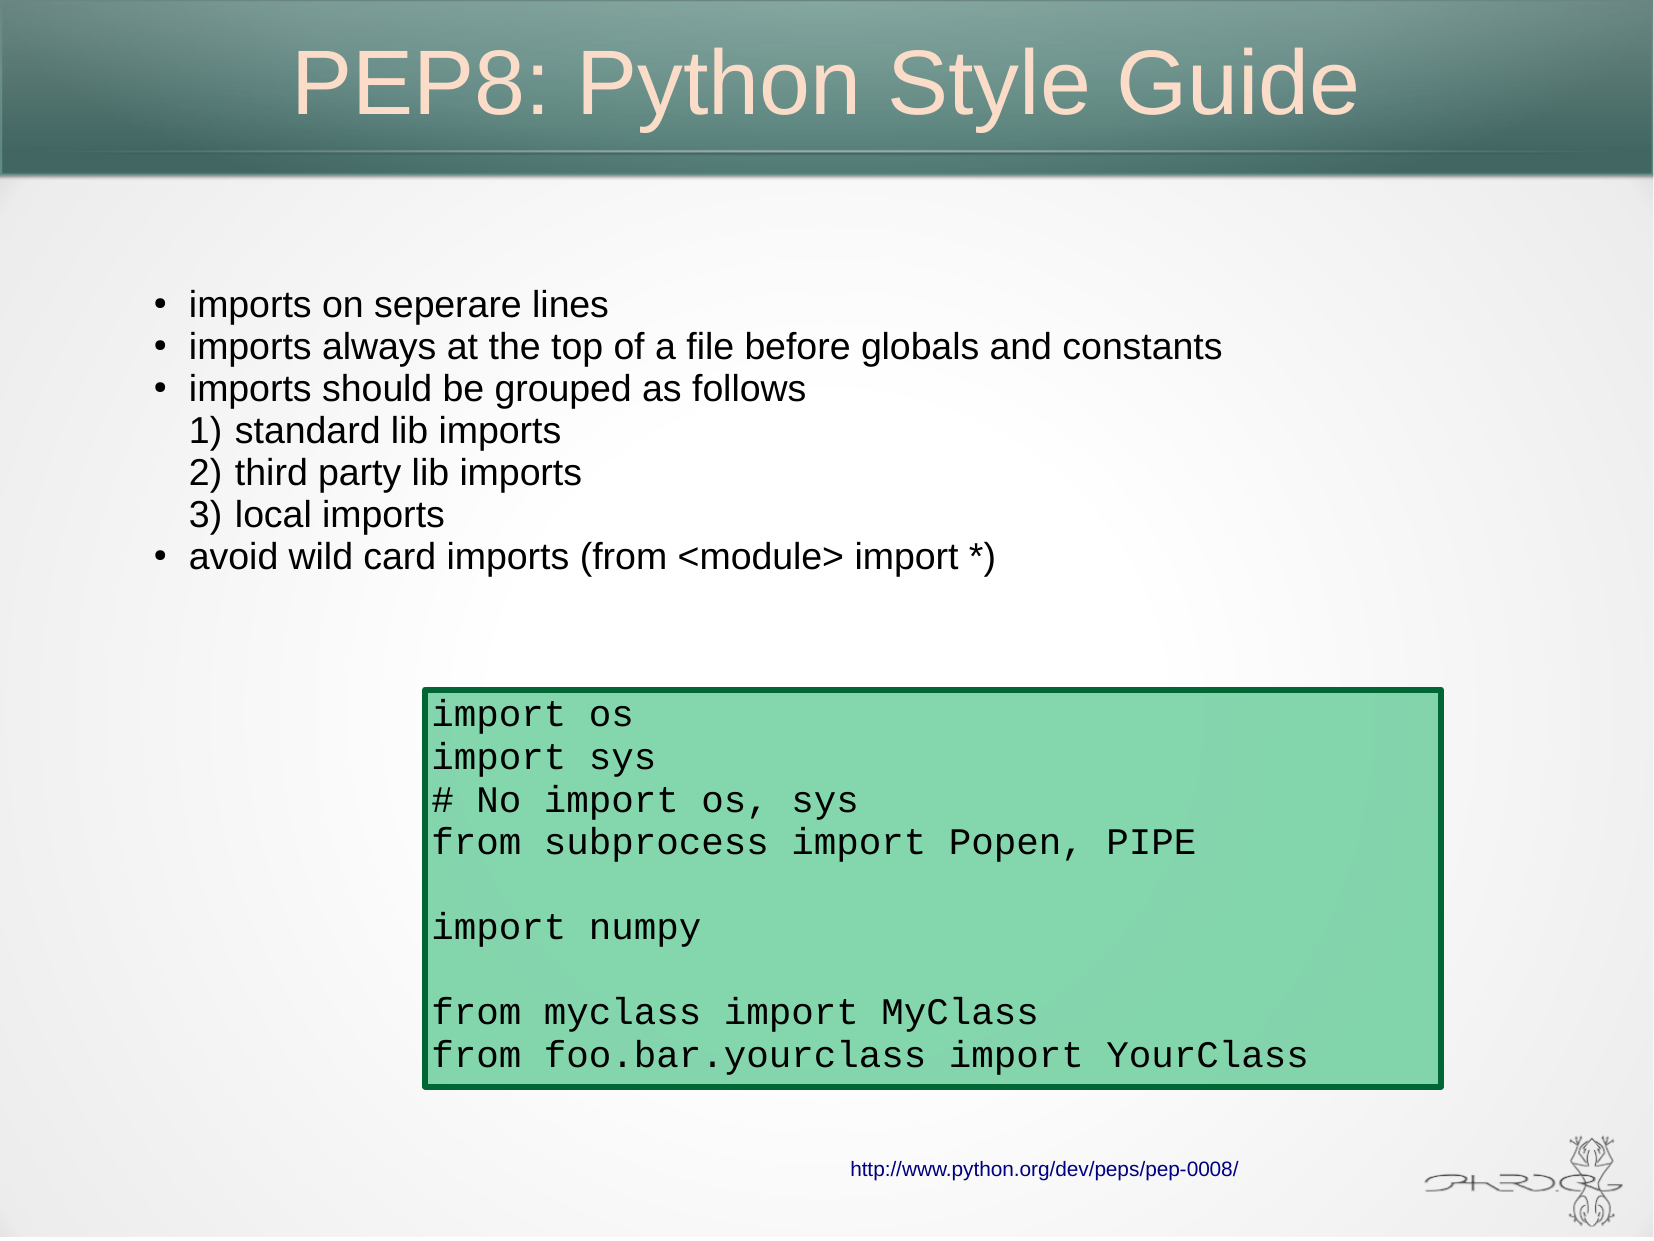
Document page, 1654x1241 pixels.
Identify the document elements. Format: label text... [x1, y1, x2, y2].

title PEP8: Python Style Guide [82, 11, 1571, 154]
picture [0, 0, 1654, 1237]
text_box import os import sys # No import os, sys from subprocess import Popen, PIPE import numpy from myclass import MyClass from foo.bar.yourclass import YourClass [425, 689, 1441, 1087]
text_box http://www.python.org/dev/peps/pep-0008/ [850, 1157, 1323, 1193]
text_box imports on seperare lines imports always at the top of a file before globals and constants imports should be grouped as follows standard lib imports third party lib imports local imports avoid wild card imports (from <module> import *) [153, 283, 1224, 578]
